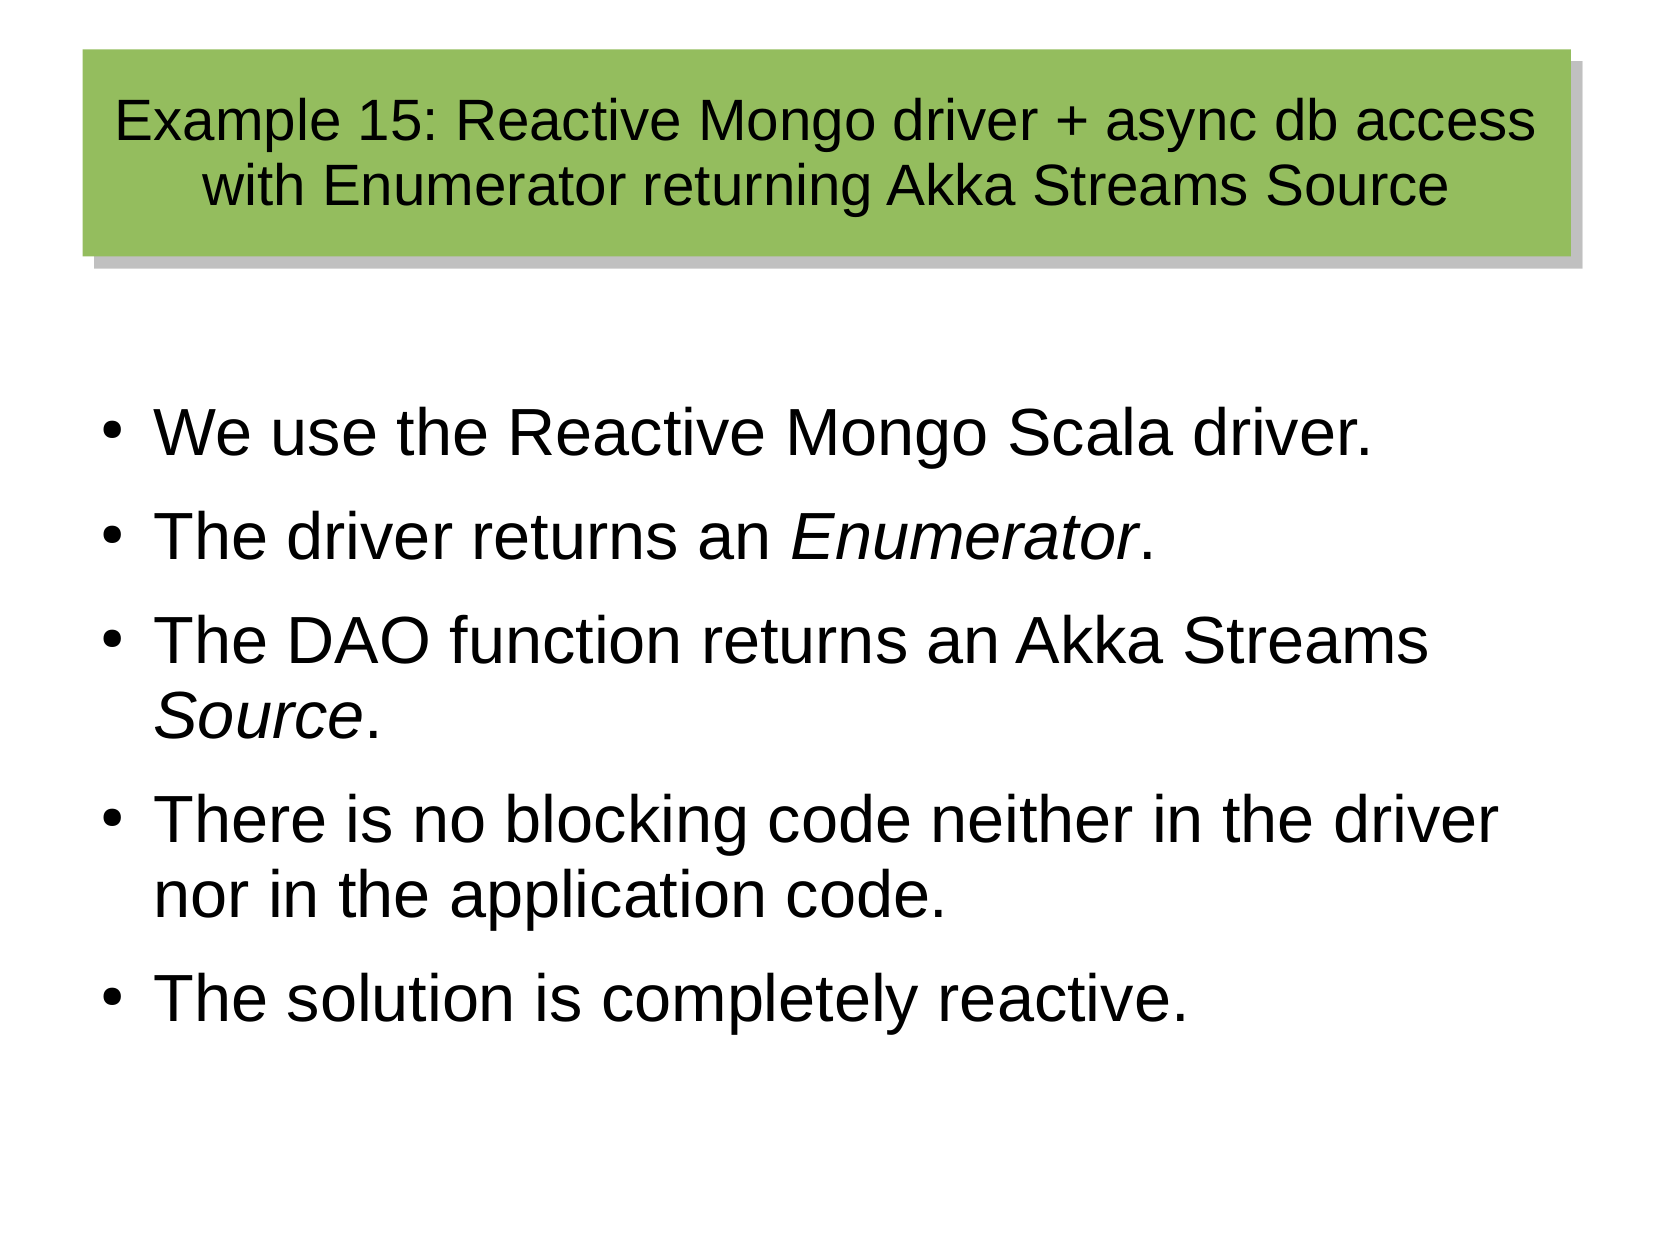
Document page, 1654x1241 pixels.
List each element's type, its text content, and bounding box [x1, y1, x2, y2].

title Example 15: Reactive Mongo driver + async db access with Enumerator returning Akka Streams Source [82, 49, 1571, 257]
list We use the Reactive Mongo Scala driver. The driver returns an Enumerator. The DAO function returns an Akka Streams Source. There is no blocking code neither in the driver nor in the application code. The solution is completely reactive. [82, 290, 1571, 1170]
